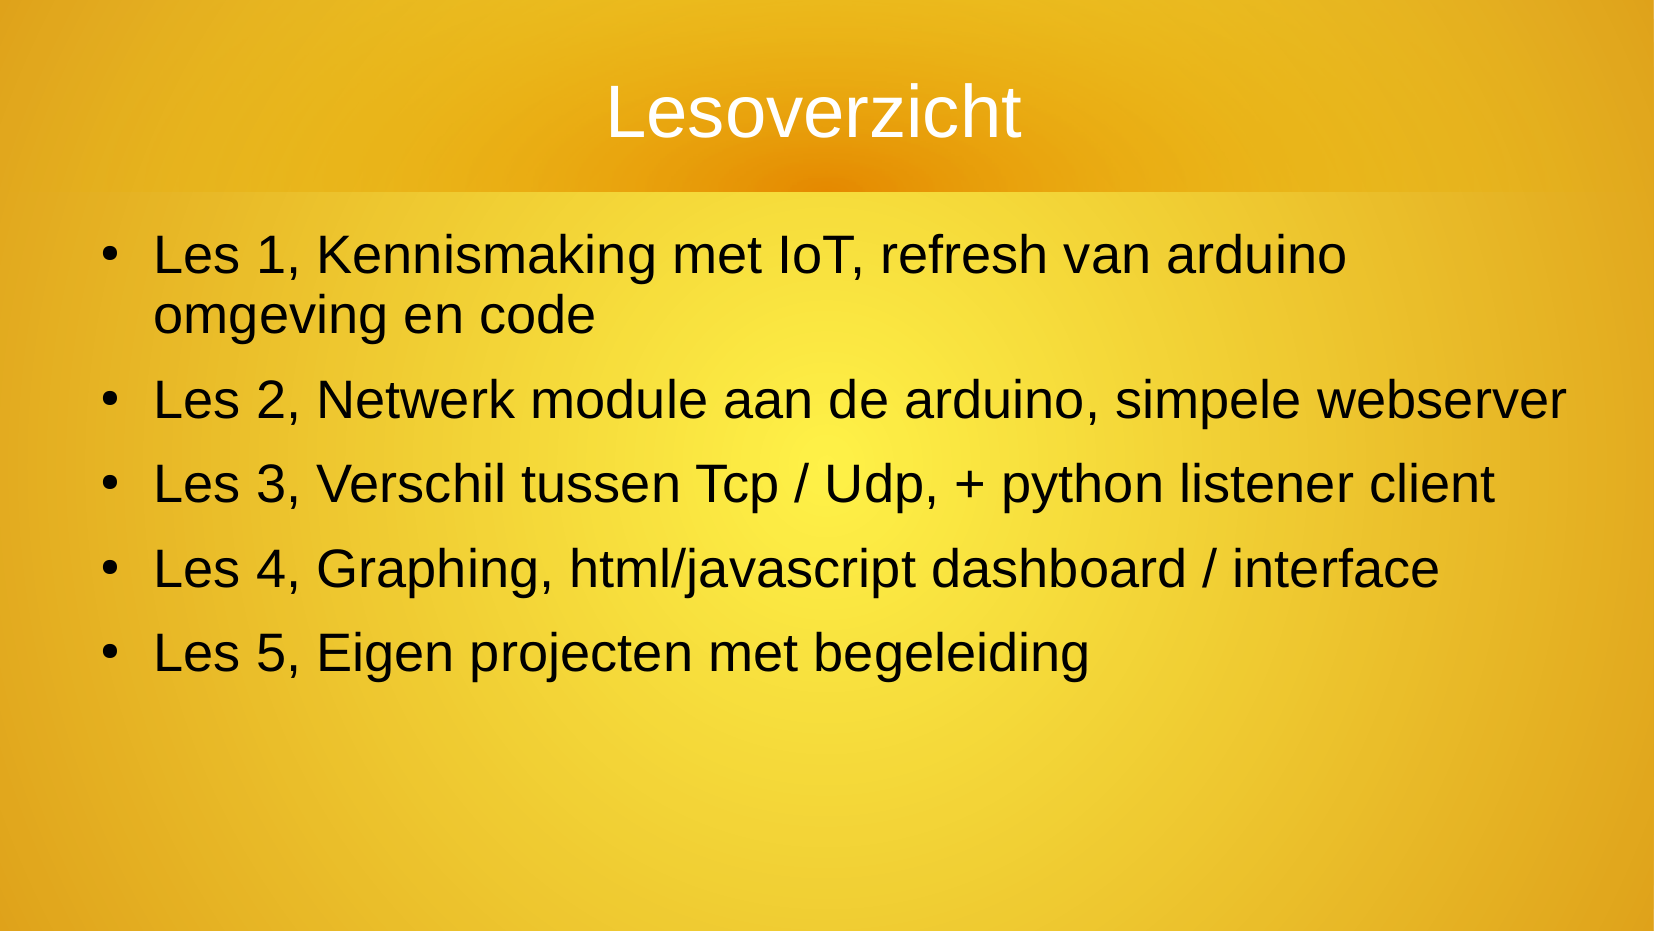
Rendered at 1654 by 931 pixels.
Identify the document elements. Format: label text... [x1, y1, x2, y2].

list Les 1, Kennismaking met IoT, refresh van arduino omgeving en code Les 2, Netwerk module aan de arduino, simpele webserver Les 3, Verschil tussen Tcp / Udp, + python listener client Les 4, Graphing, html/javascript dashboard / interface Les 5, Eigen projecten met begeleiding [82, 224, 1571, 764]
title Lesoverzicht [82, 35, 1571, 189]
